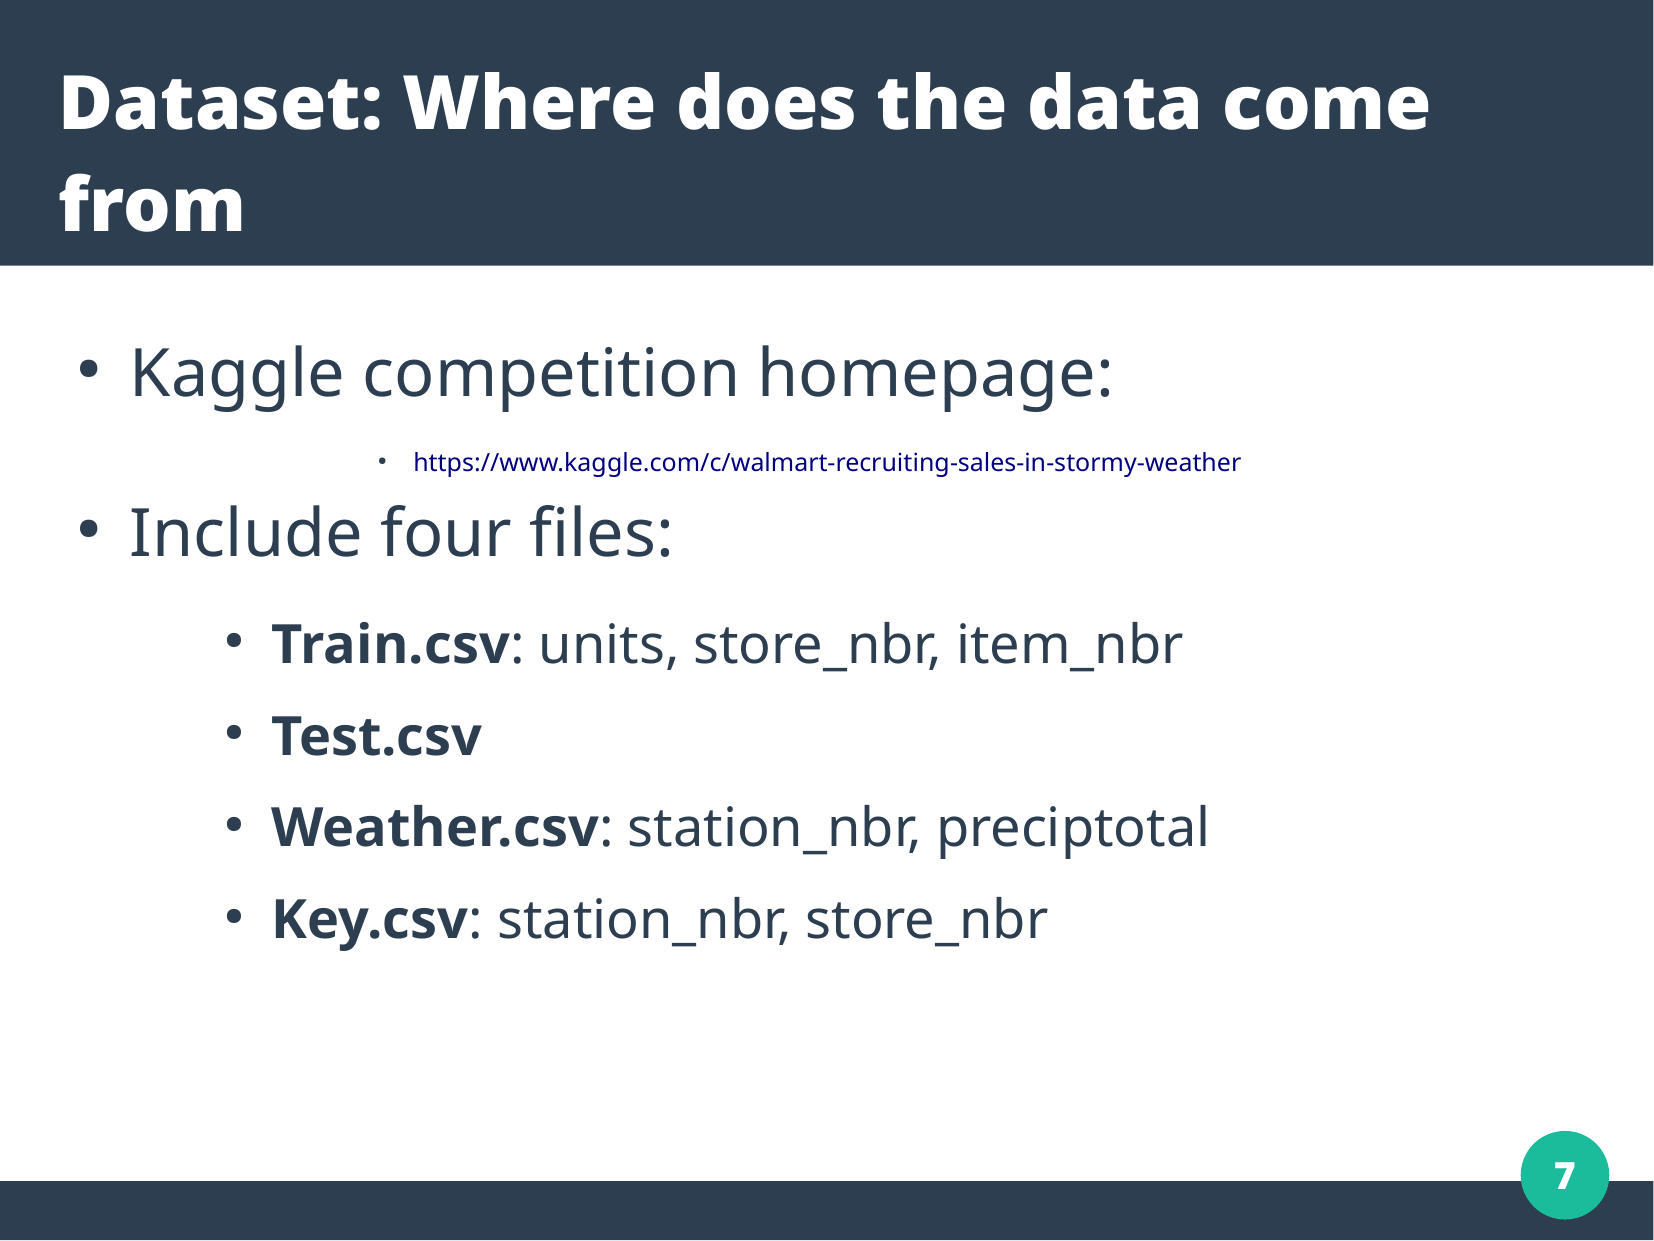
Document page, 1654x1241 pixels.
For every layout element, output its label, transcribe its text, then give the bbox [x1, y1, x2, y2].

title Dataset: Where does the data come from [59, 49, 1595, 207]
list Kaggle competition homepage: https://www.kaggle.com/c/walmart-recruiting-sales-in-stormy-weather Include four files: Train.csv: units, store_nbr, item_nbr Test.csv Weather.csv: station_nbr, preciptotal Key.csv: station_nbr, store_nbr [59, 324, 1595, 1152]
